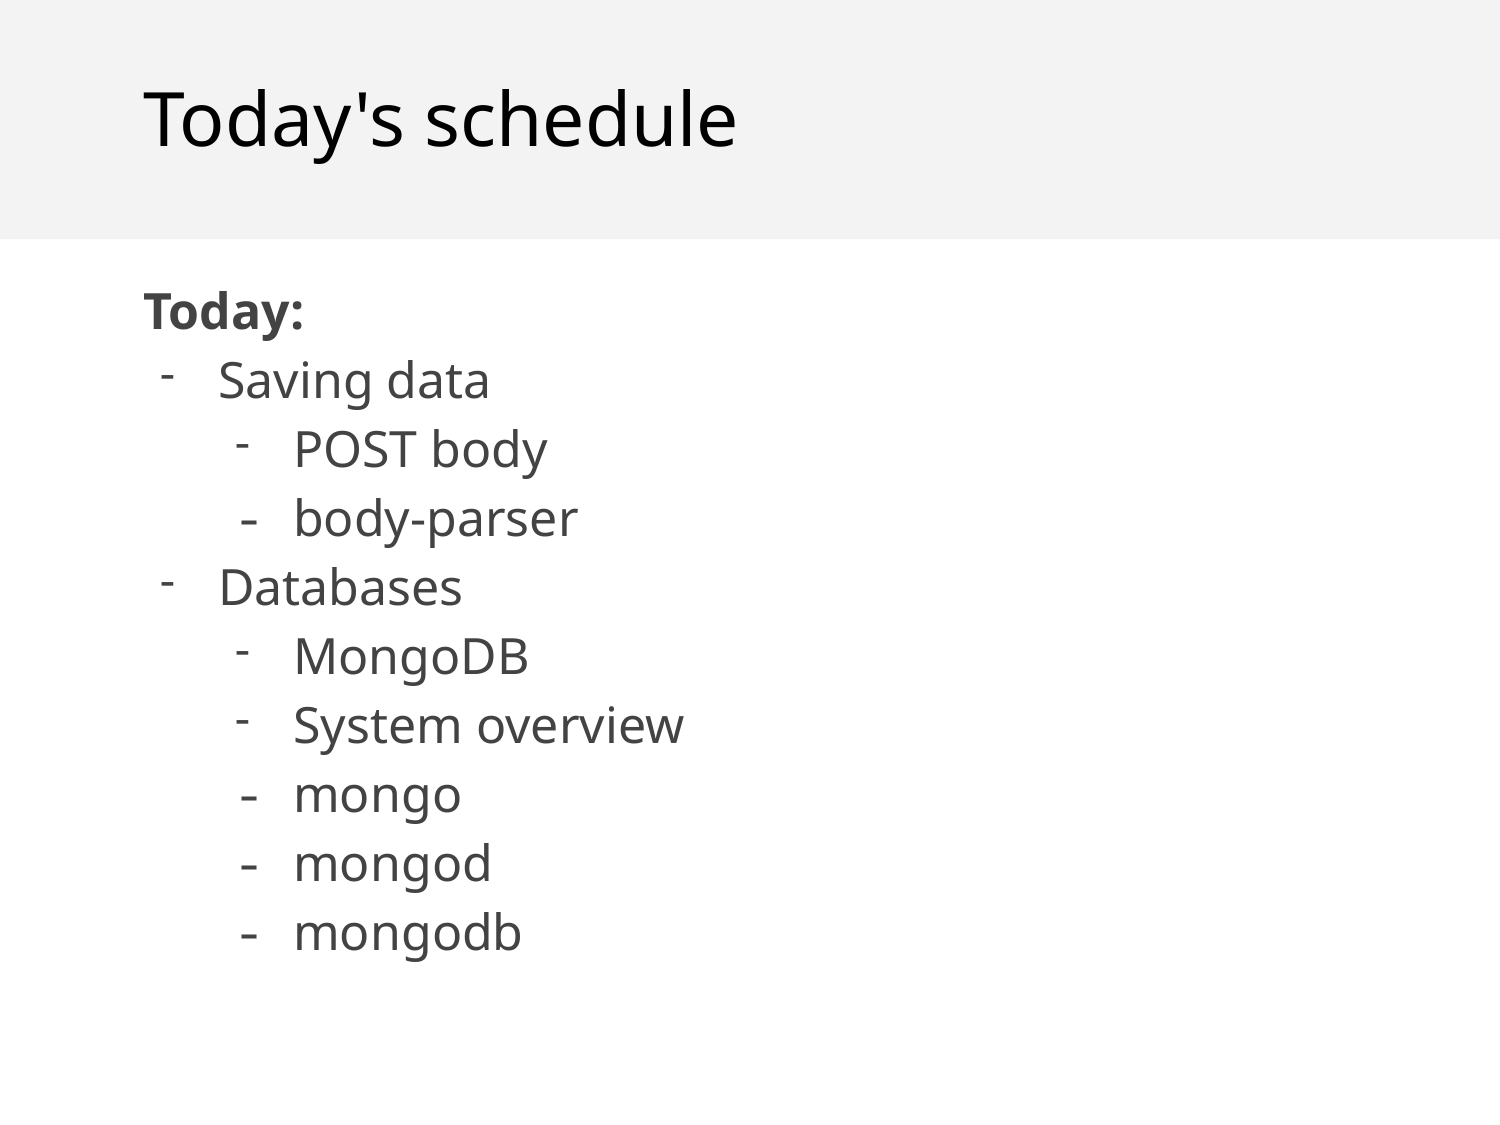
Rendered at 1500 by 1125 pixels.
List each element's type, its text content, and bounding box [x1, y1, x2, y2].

list Today: Saving data POST body body-parser Databases MongoDB System overview mongo mongod mongodb [128, 255, 1372, 1074]
title Today's schedule [128, 56, 1372, 183]
